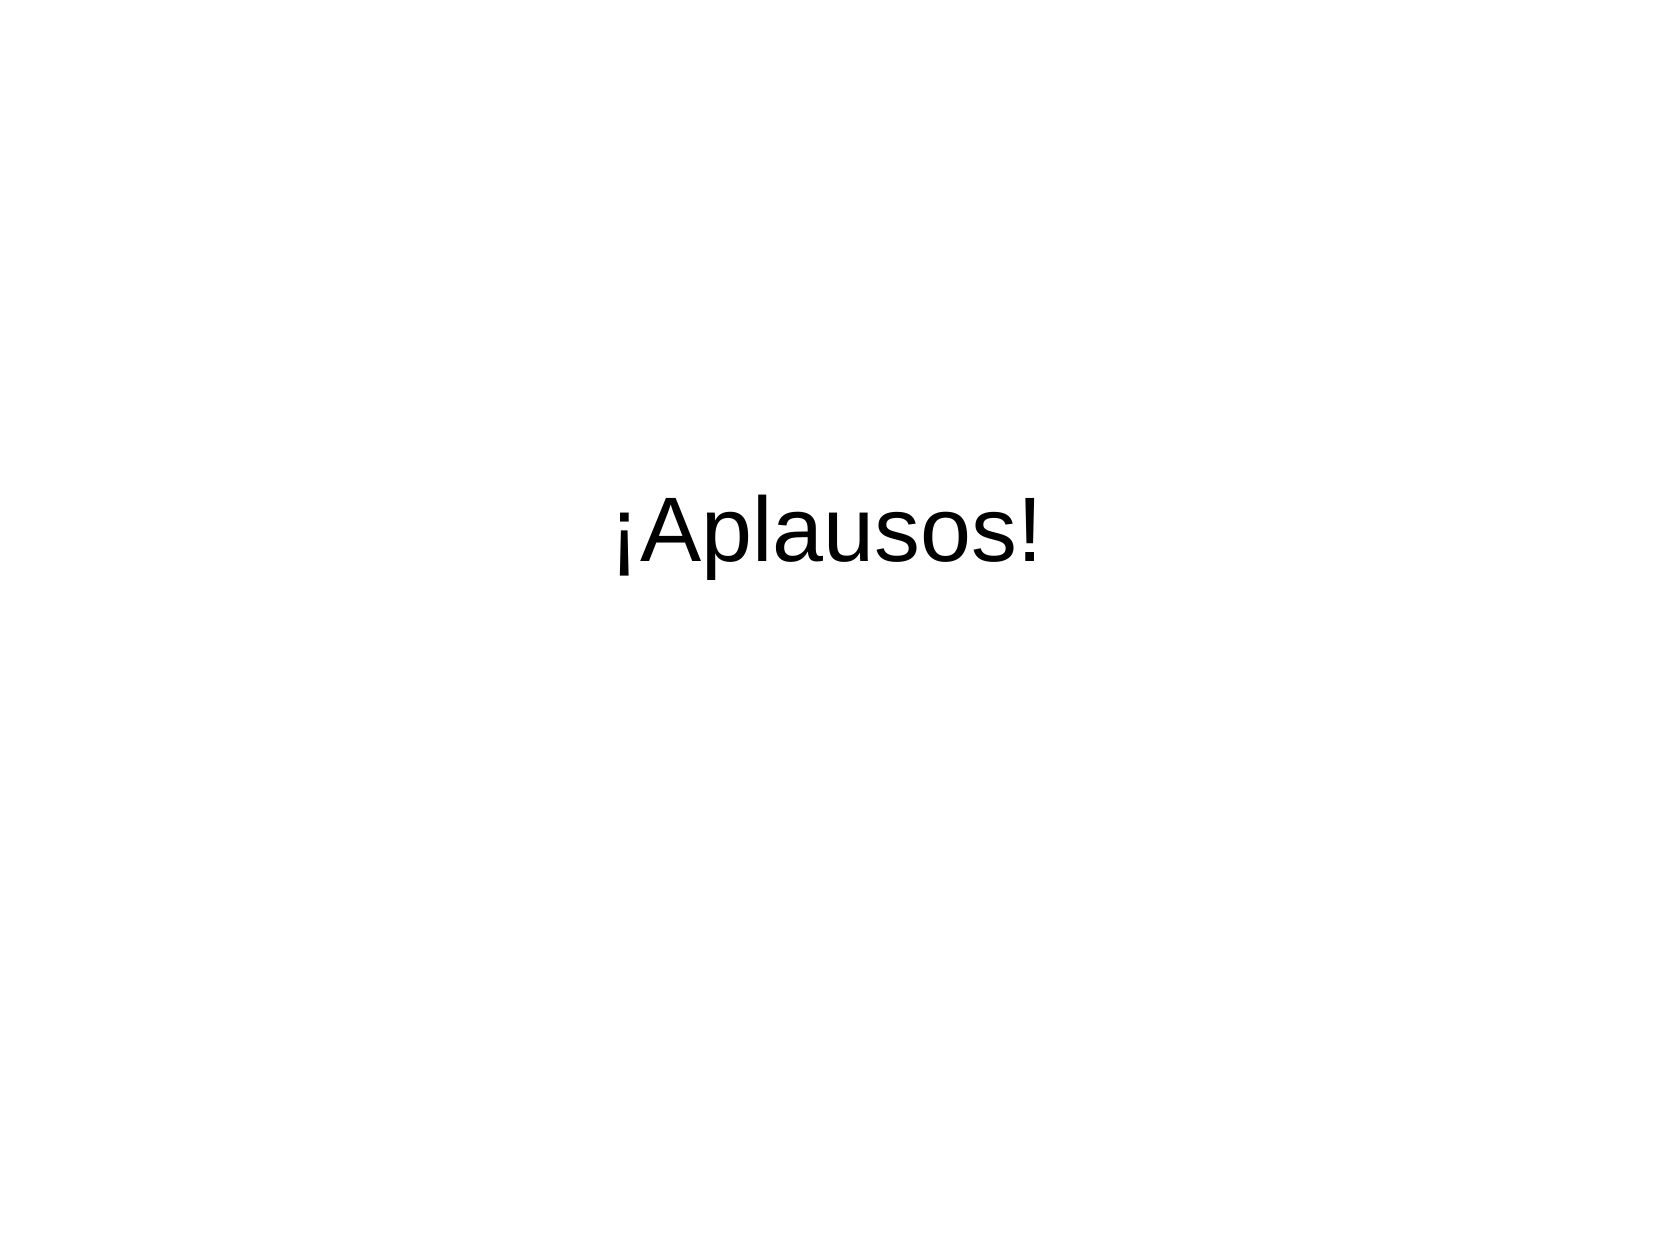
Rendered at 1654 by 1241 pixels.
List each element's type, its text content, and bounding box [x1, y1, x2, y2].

subtitle ¡Aplausos! [82, 49, 1571, 1010]
